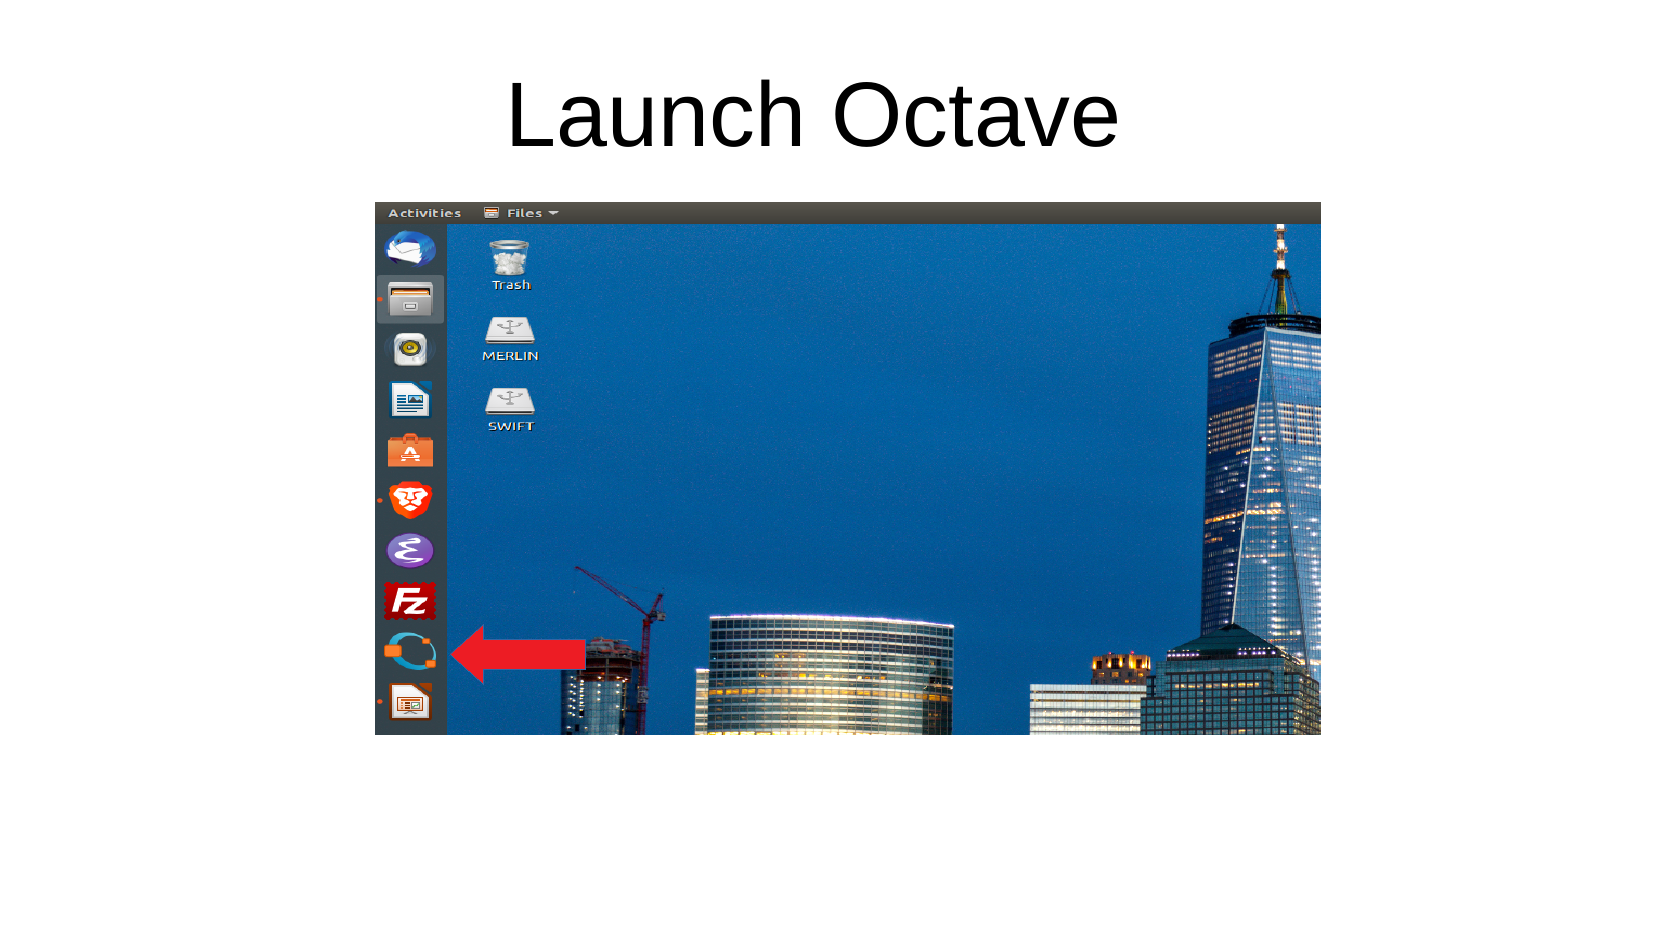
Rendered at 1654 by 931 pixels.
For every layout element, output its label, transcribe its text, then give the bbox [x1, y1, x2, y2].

text_box [450, 624, 586, 685]
title Launch Octave [82, 37, 1571, 193]
picture [375, 202, 1321, 736]
